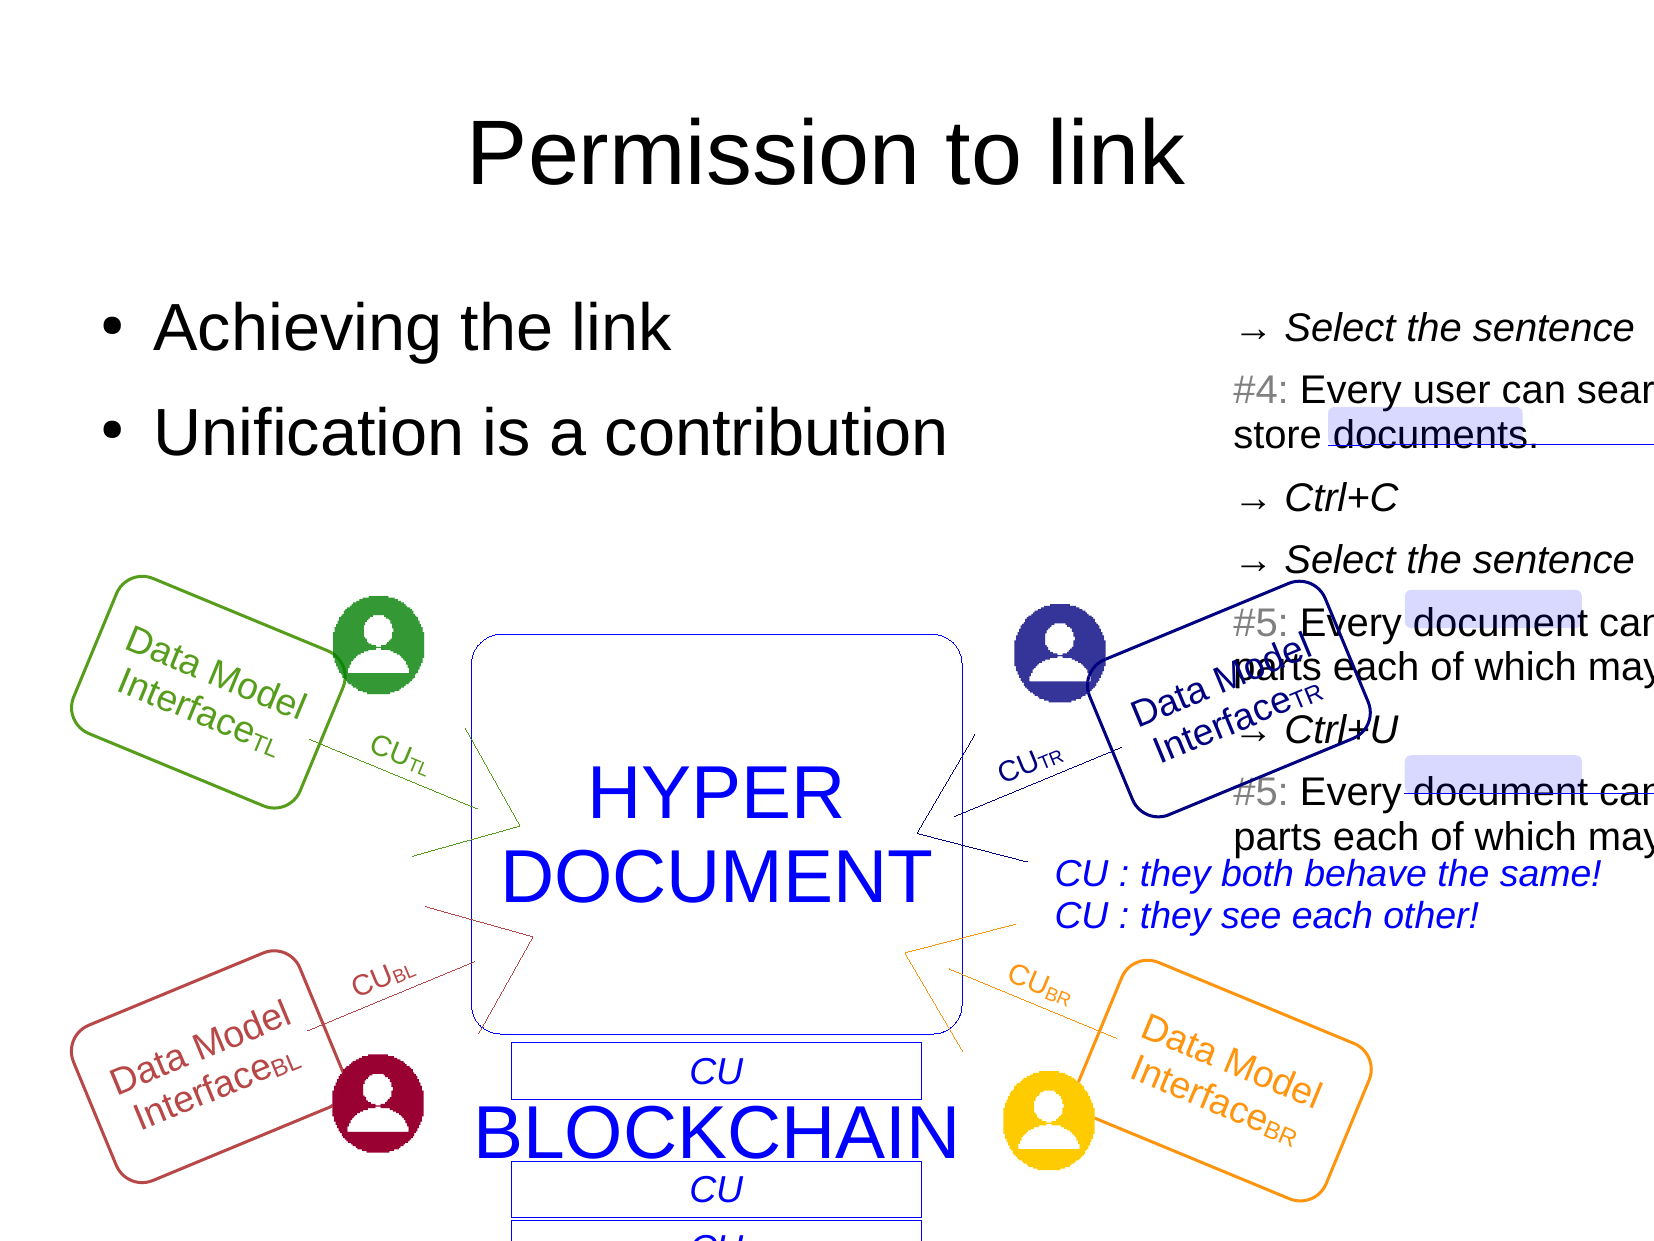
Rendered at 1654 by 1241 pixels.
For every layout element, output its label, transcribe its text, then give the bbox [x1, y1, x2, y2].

picture [331, 594, 448, 711]
picture [331, 1037, 448, 1154]
text_box CU : they both behave the same! CU : they see each other! [1039, 803, 1654, 1072]
text_box Data Model InterfaceTR [1099, 581, 1371, 803]
text_box [1328, 406, 1523, 446]
text_box CU [511, 1042, 922, 1083]
text_box CU [511, 1220, 922, 1241]
list Achieving the link Unification is a contribution [82, 290, 1538, 1010]
text_box [1404, 755, 1583, 793]
title Permission to link [82, 49, 1571, 257]
picture [979, 1054, 1096, 1172]
text_box CU [511, 1161, 922, 1218]
text_box Data Model InterfaceBL [71, 950, 331, 1183]
text_box HYPER DOCUMENT [471, 634, 963, 1035]
text_box Data Model InterfaceBR [1096, 1072, 1372, 1201]
list → Select the sentence #4: Every user can search, retrieve, create and store documents. → Ctrl+C → Select the sentence #5: Every document can consist of any number of parts each of which may be of any data type. → Ctrl+U #5: Every document can consist of any number of parts each of which may be of any data type. [1233, 305, 1654, 803]
text_box [1404, 589, 1582, 629]
text_box Data Model InterfaceTL [71, 576, 334, 809]
picture [991, 602, 1108, 719]
text_box BLOCKCHAIN [458, 1083, 1113, 1191]
